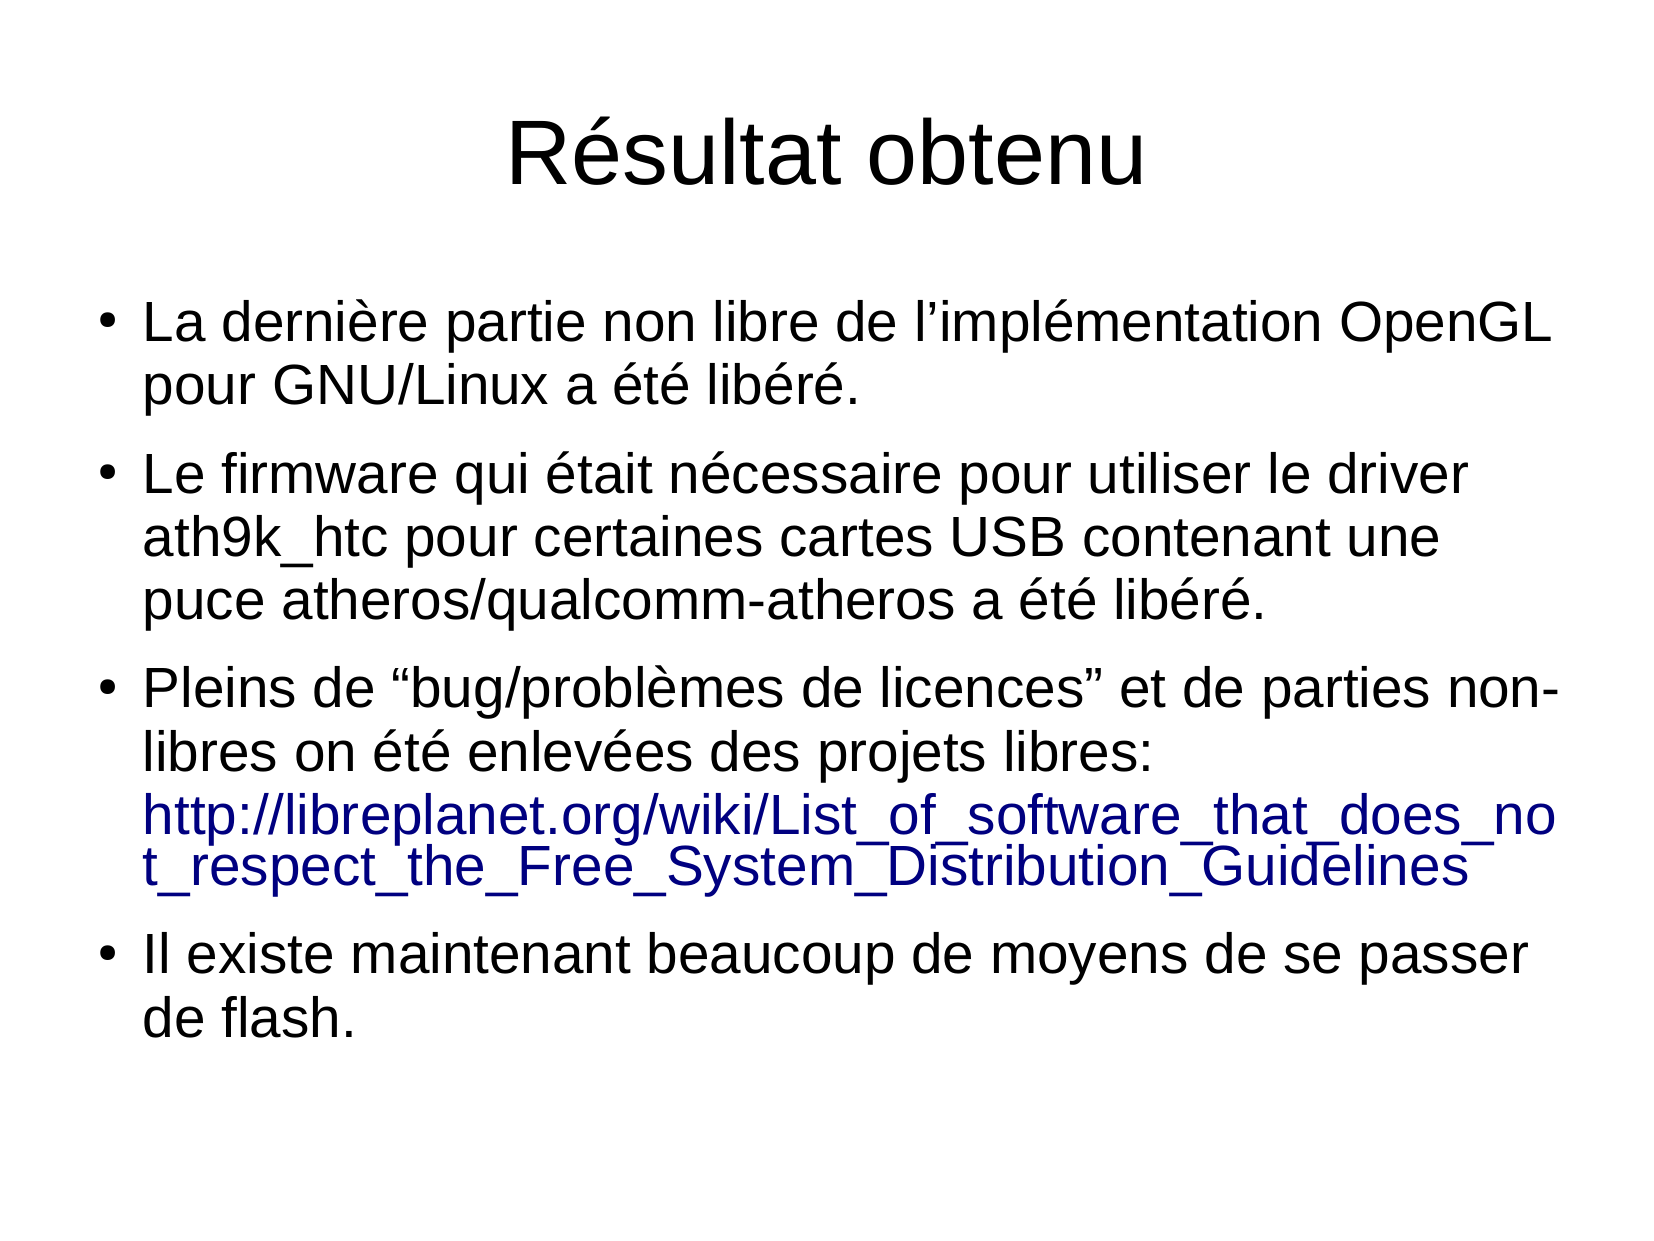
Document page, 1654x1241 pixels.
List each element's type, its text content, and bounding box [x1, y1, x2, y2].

title Résultat obtenu [82, 49, 1571, 257]
list La dernière partie non libre de l’implémentation OpenGL pour GNU/Linux a été libéré. Le firmware qui était nécessaire pour utiliser le driver ath9k_htc pour certaines cartes USB contenant une puce atheros/qualcomm-atheros a été libéré. Pleins de “bug/problèmes de licences” et de parties non-libres on été enlevées des projets libres: http://libreplanet.org/wiki/List_of_software_that_does_not_respect_the_Free_System_Distribution_Guidelines Il existe maintenant beaucoup de moyens de se passer de flash. [82, 290, 1571, 1010]
